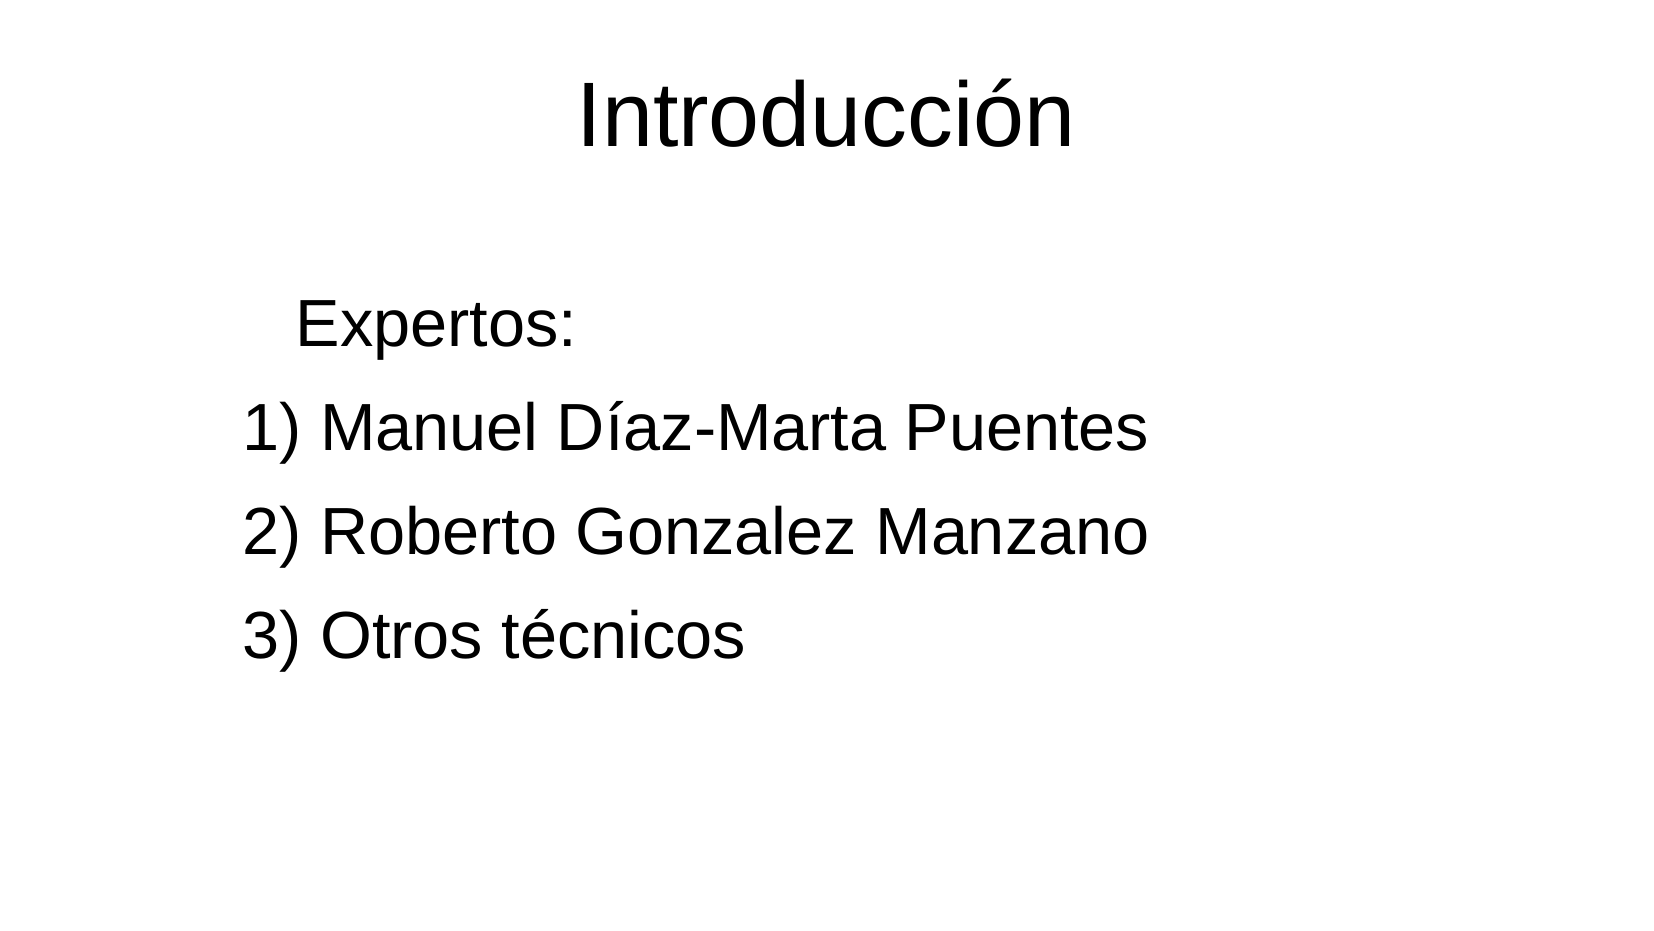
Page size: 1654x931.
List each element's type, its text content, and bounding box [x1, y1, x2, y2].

title Introducción [82, 37, 1571, 193]
list Expertos: Manuel Díaz-Marta Puentes Roberto Gonzalez Manzano Otros técnicos [225, 285, 1654, 826]
